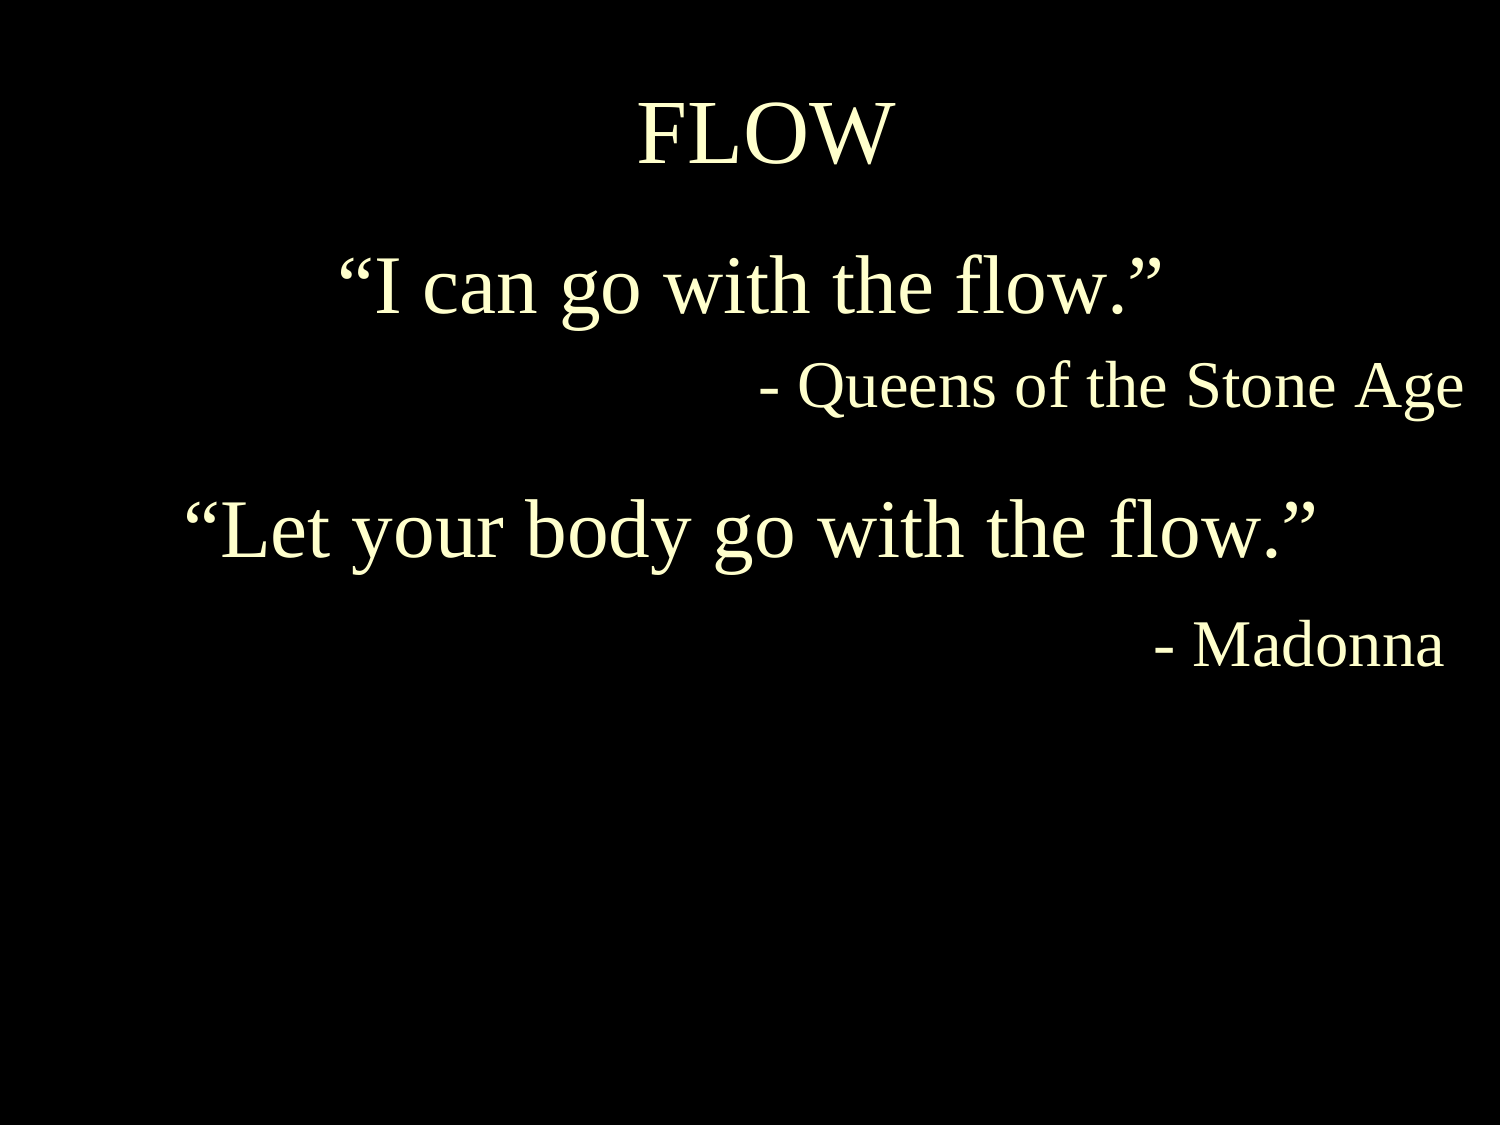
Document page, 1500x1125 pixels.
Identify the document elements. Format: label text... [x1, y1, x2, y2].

list “I can go with the flow.” - Queens of the Stone Age “Let your body go with the flow.” - Madonna [22, 187, 1482, 1125]
title FLOW [37, 37, 1496, 228]
